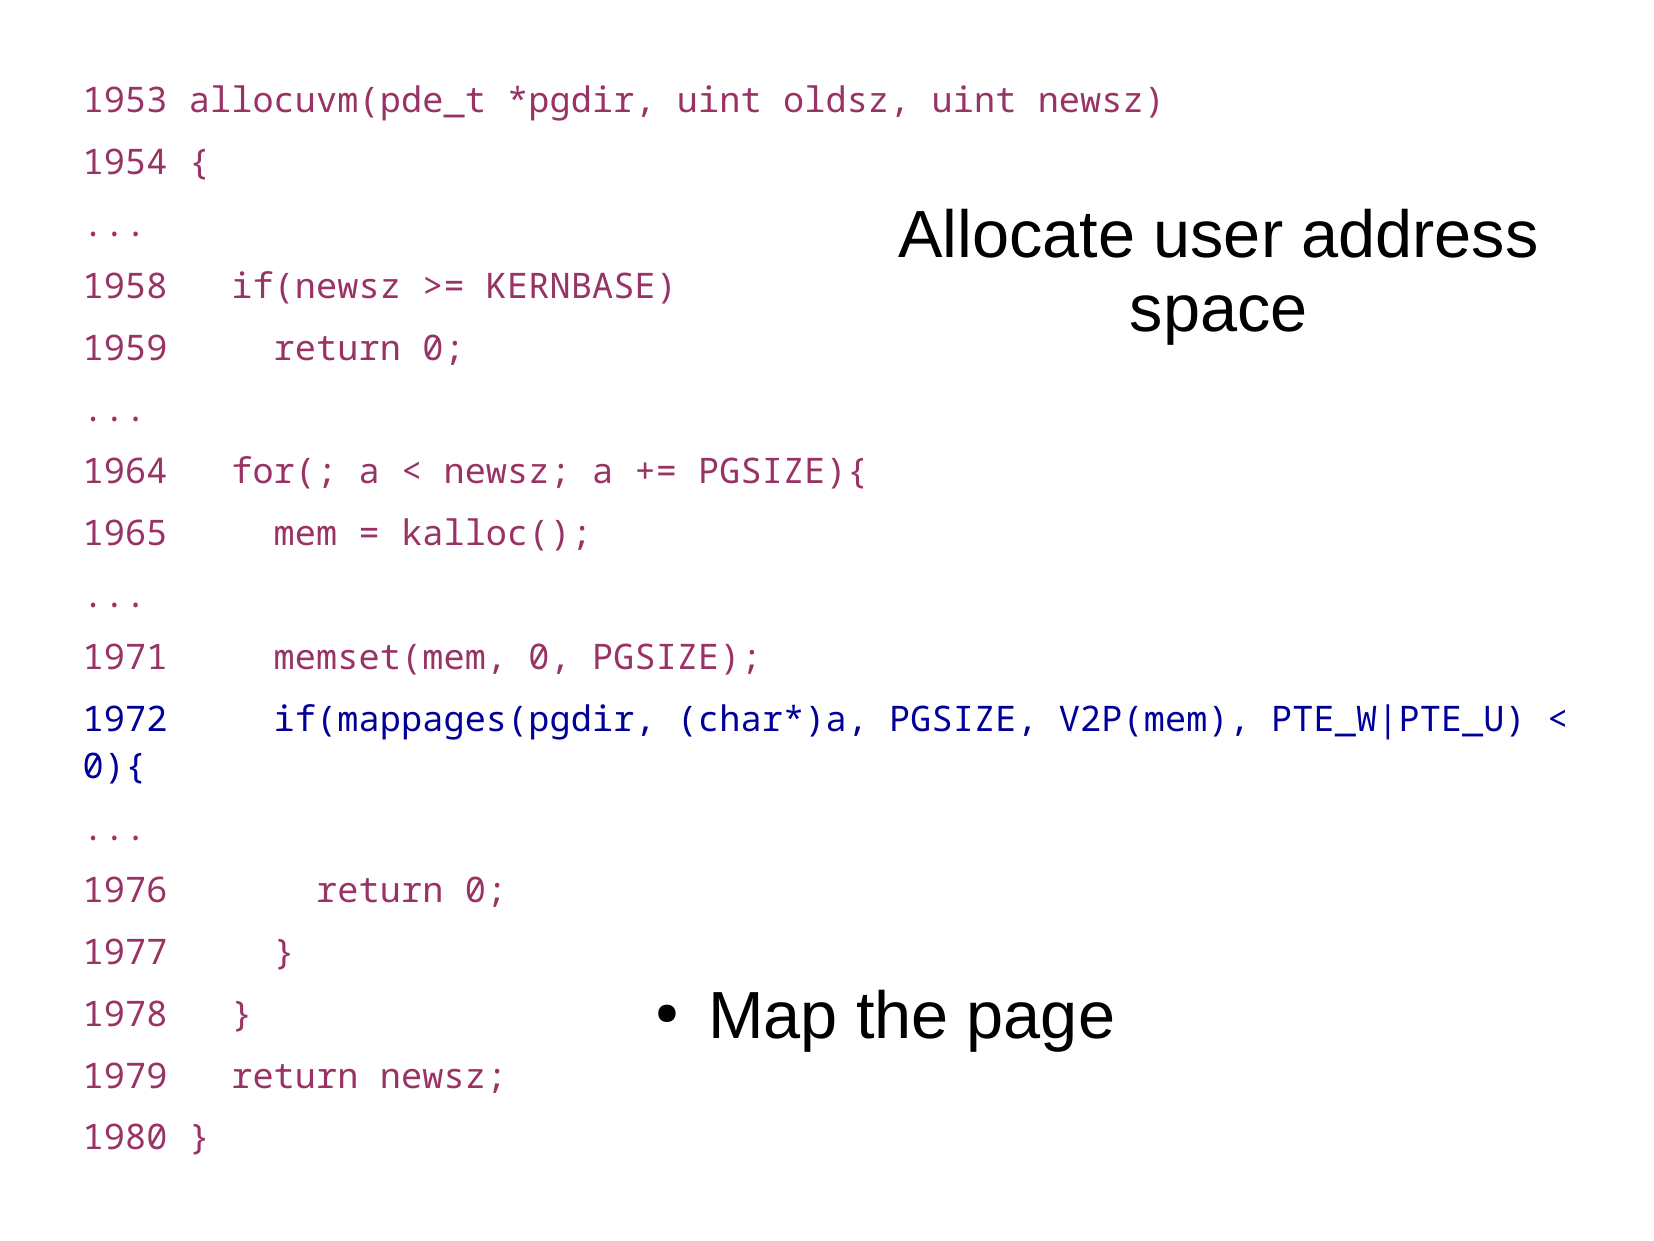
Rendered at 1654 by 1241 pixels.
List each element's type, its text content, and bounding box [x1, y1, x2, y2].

list Map the page [637, 978, 1530, 1126]
title Allocate user address space [825, 167, 1613, 376]
list 1953 allocuvm(pde_t *pgdir, uint oldsz, uint newsz) 1954 { ... 1958 if(newsz >= KERNBASE) 1959 return 0; ... 1964 for(; a < newsz; a += PGSIZE){ 1965 mem = kalloc(); ... 1971 memset(mem, 0, PGSIZE); 1972 if(mappages(pgdir, (char*)a, PGSIZE, V2P(mem), PTE_W|PTE_U) < 0){ ... 1976 return 0; 1977 } 1978 } 1979 return newsz; 1980 } [82, 75, 1571, 1163]
